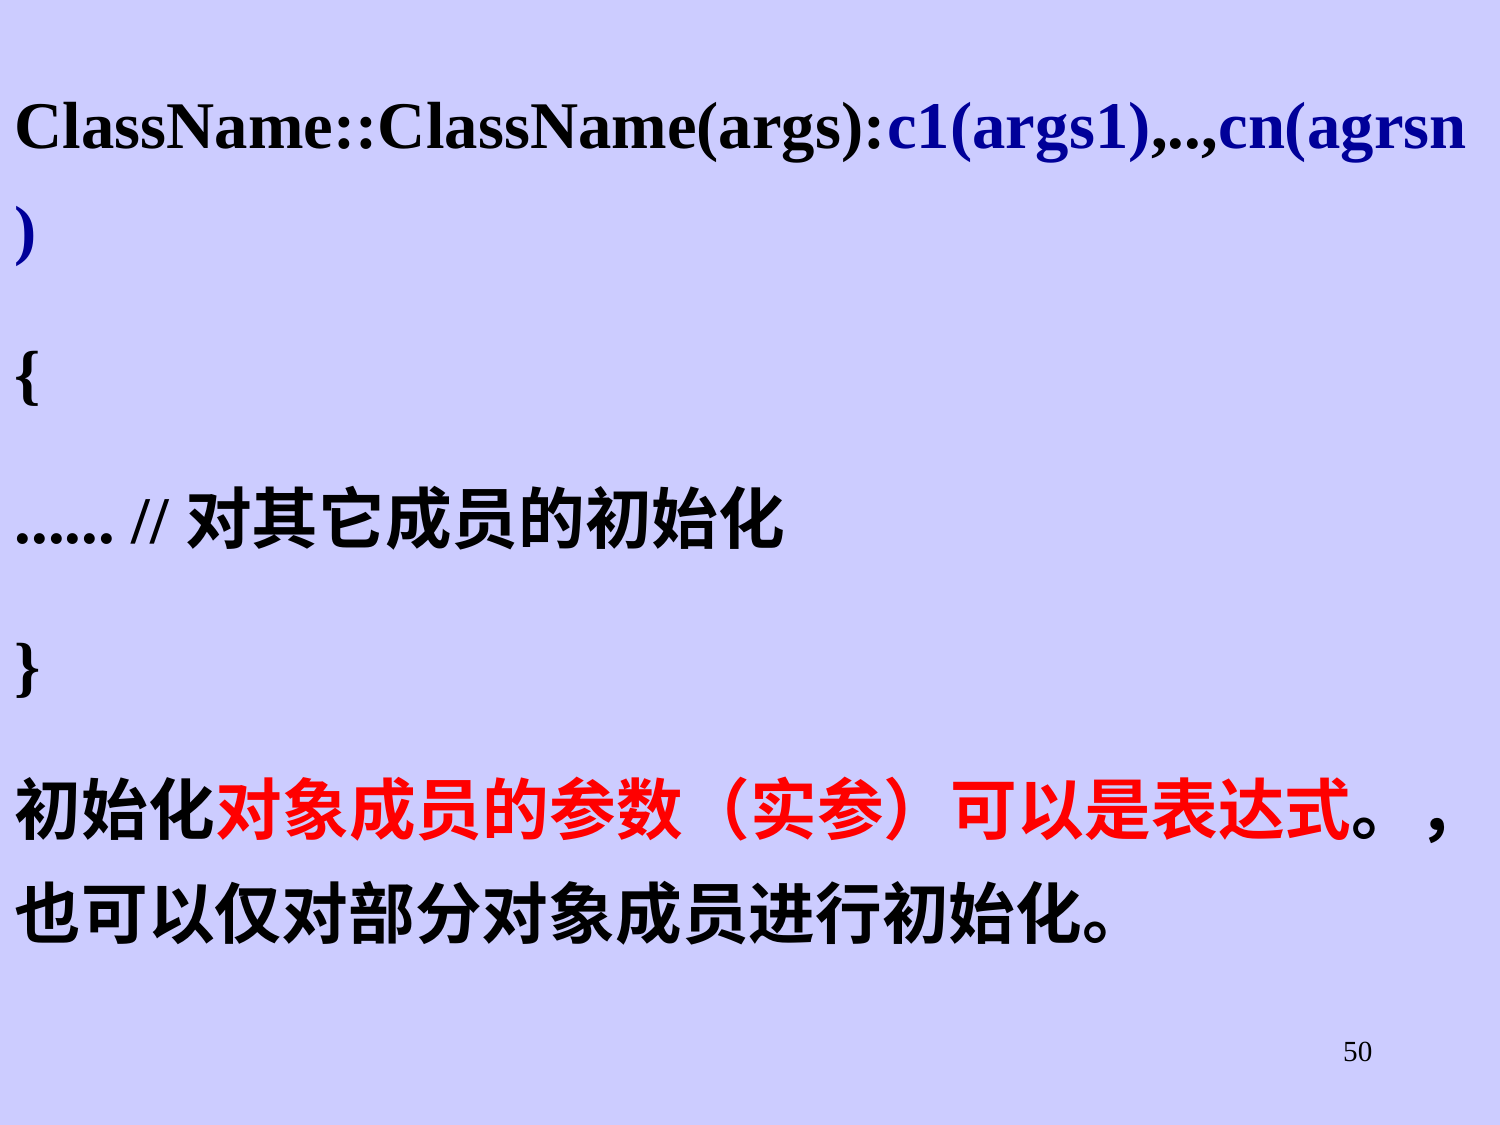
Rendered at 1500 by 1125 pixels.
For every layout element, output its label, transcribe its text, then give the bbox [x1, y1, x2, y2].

text_box <编号> [1074, 1025, 1388, 1101]
text_box ClassName::ClassName(args):c1(args1),..,cn(agrsn) { ...... //对其它成员的初始化 } 初始化对象成员的参数（实参）可以是表达式。，也可以仅对部分对象成员进行初始化。 [0, 49, 1500, 960]
